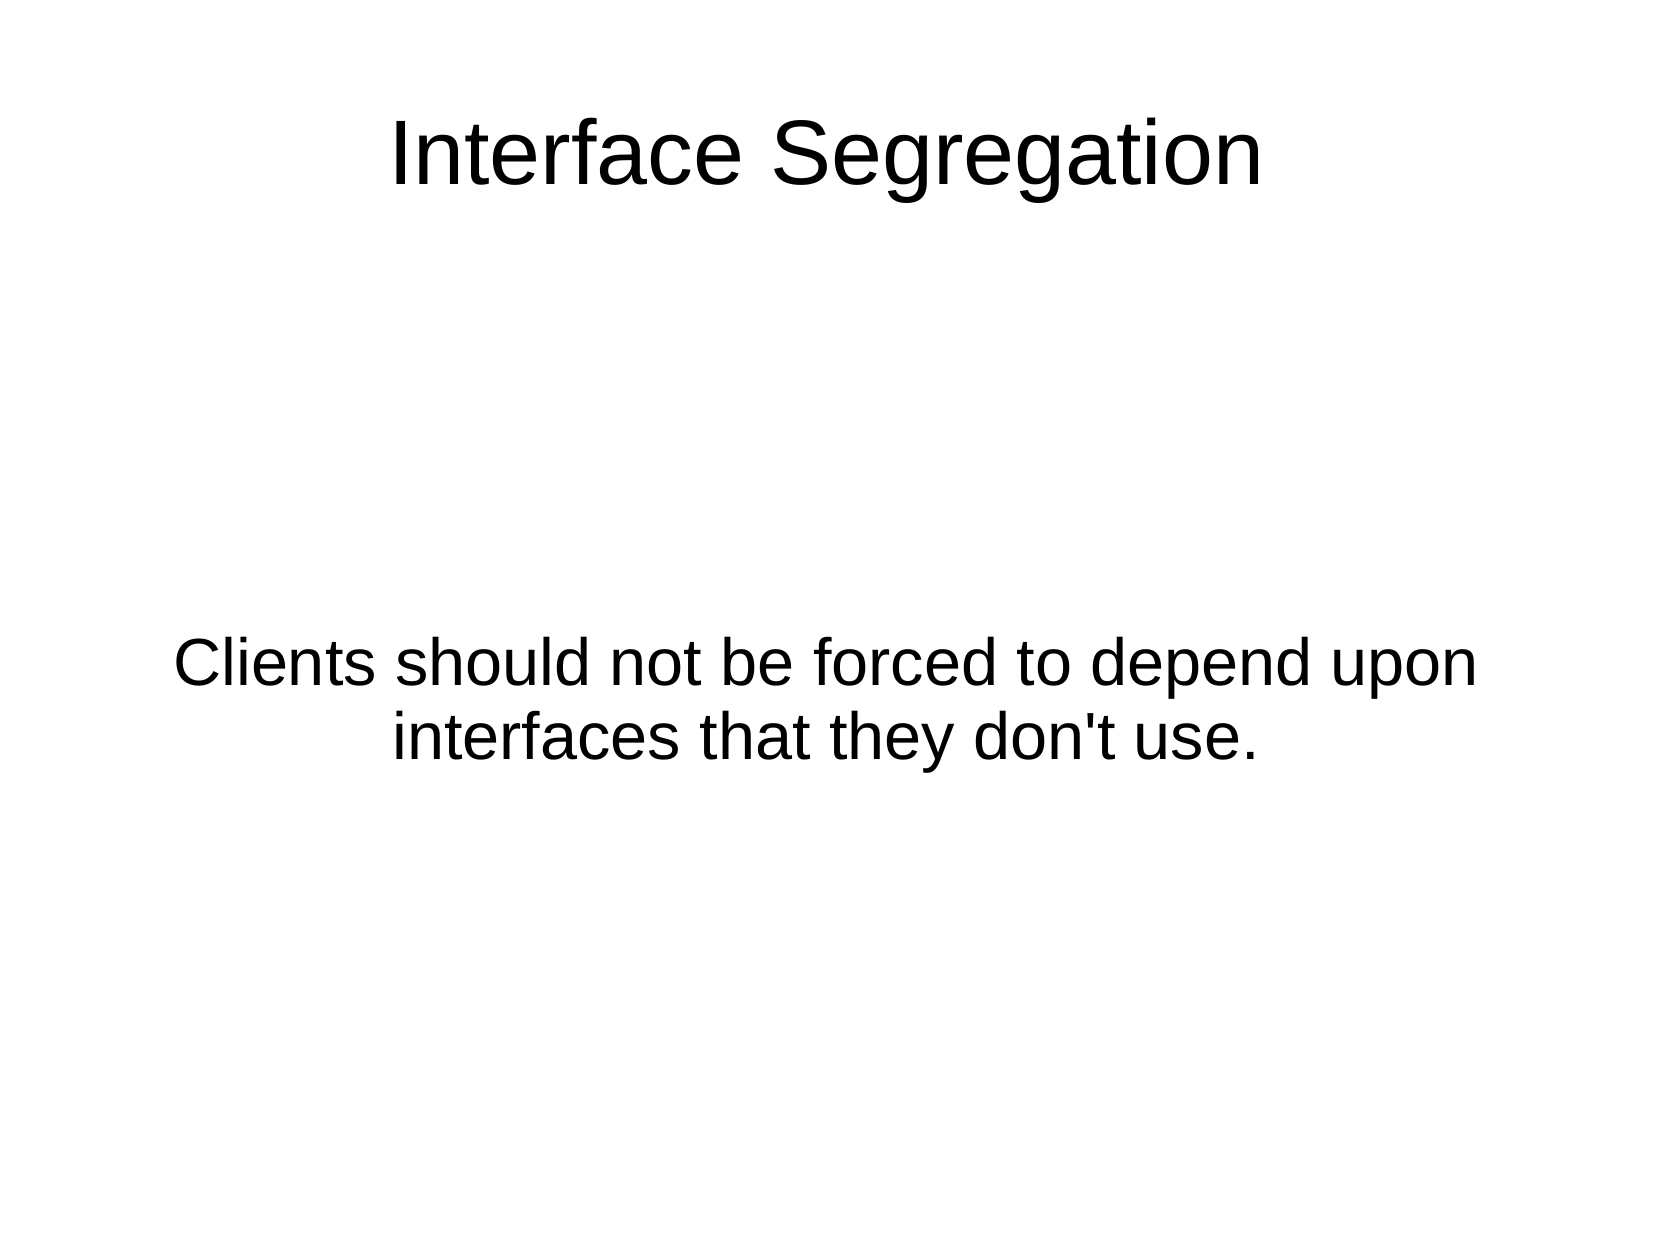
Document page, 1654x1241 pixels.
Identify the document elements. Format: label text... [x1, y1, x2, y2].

title Interface Segregation [82, 49, 1571, 257]
subtitle Clients should not be forced to depend upon interfaces that they don't use. [82, 290, 1571, 1109]
